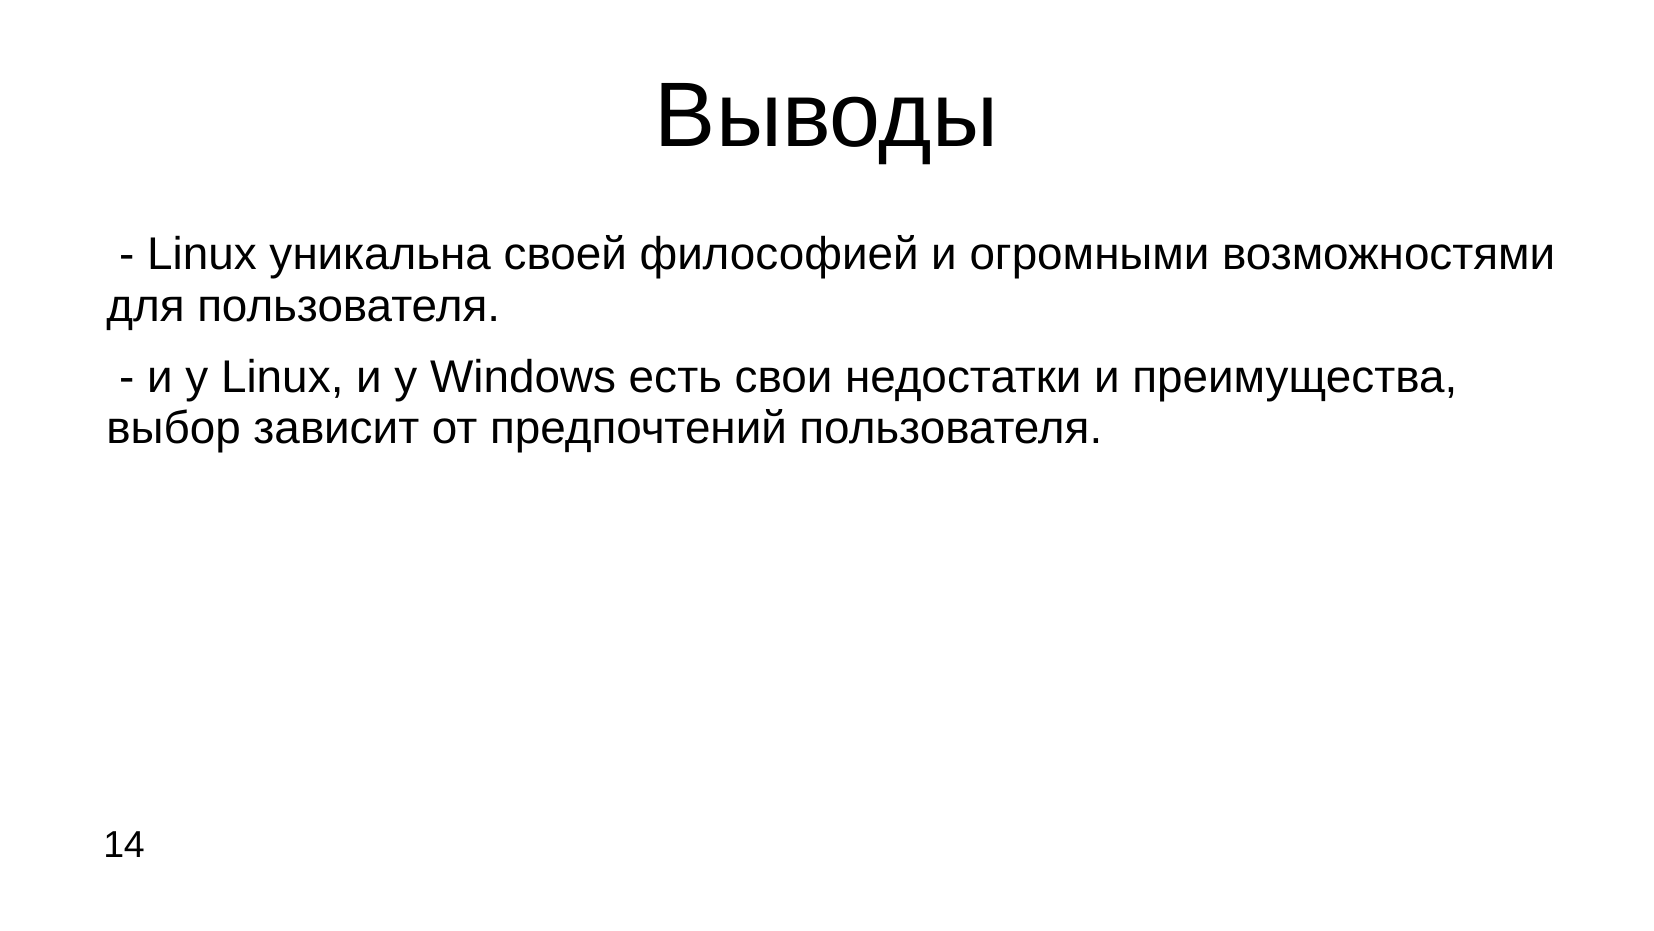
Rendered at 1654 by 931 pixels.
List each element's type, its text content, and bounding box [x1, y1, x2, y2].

title Выводы [82, 37, 1571, 193]
text_box <номер> [88, 815, 650, 886]
list - Linux уникальна своей философией и огромными возможностями для пользователя. - и у Linux, и у Windows есть свои недостатки и преимущества, выбор зависит от предпочтений пользователя. [106, 228, 1595, 768]
